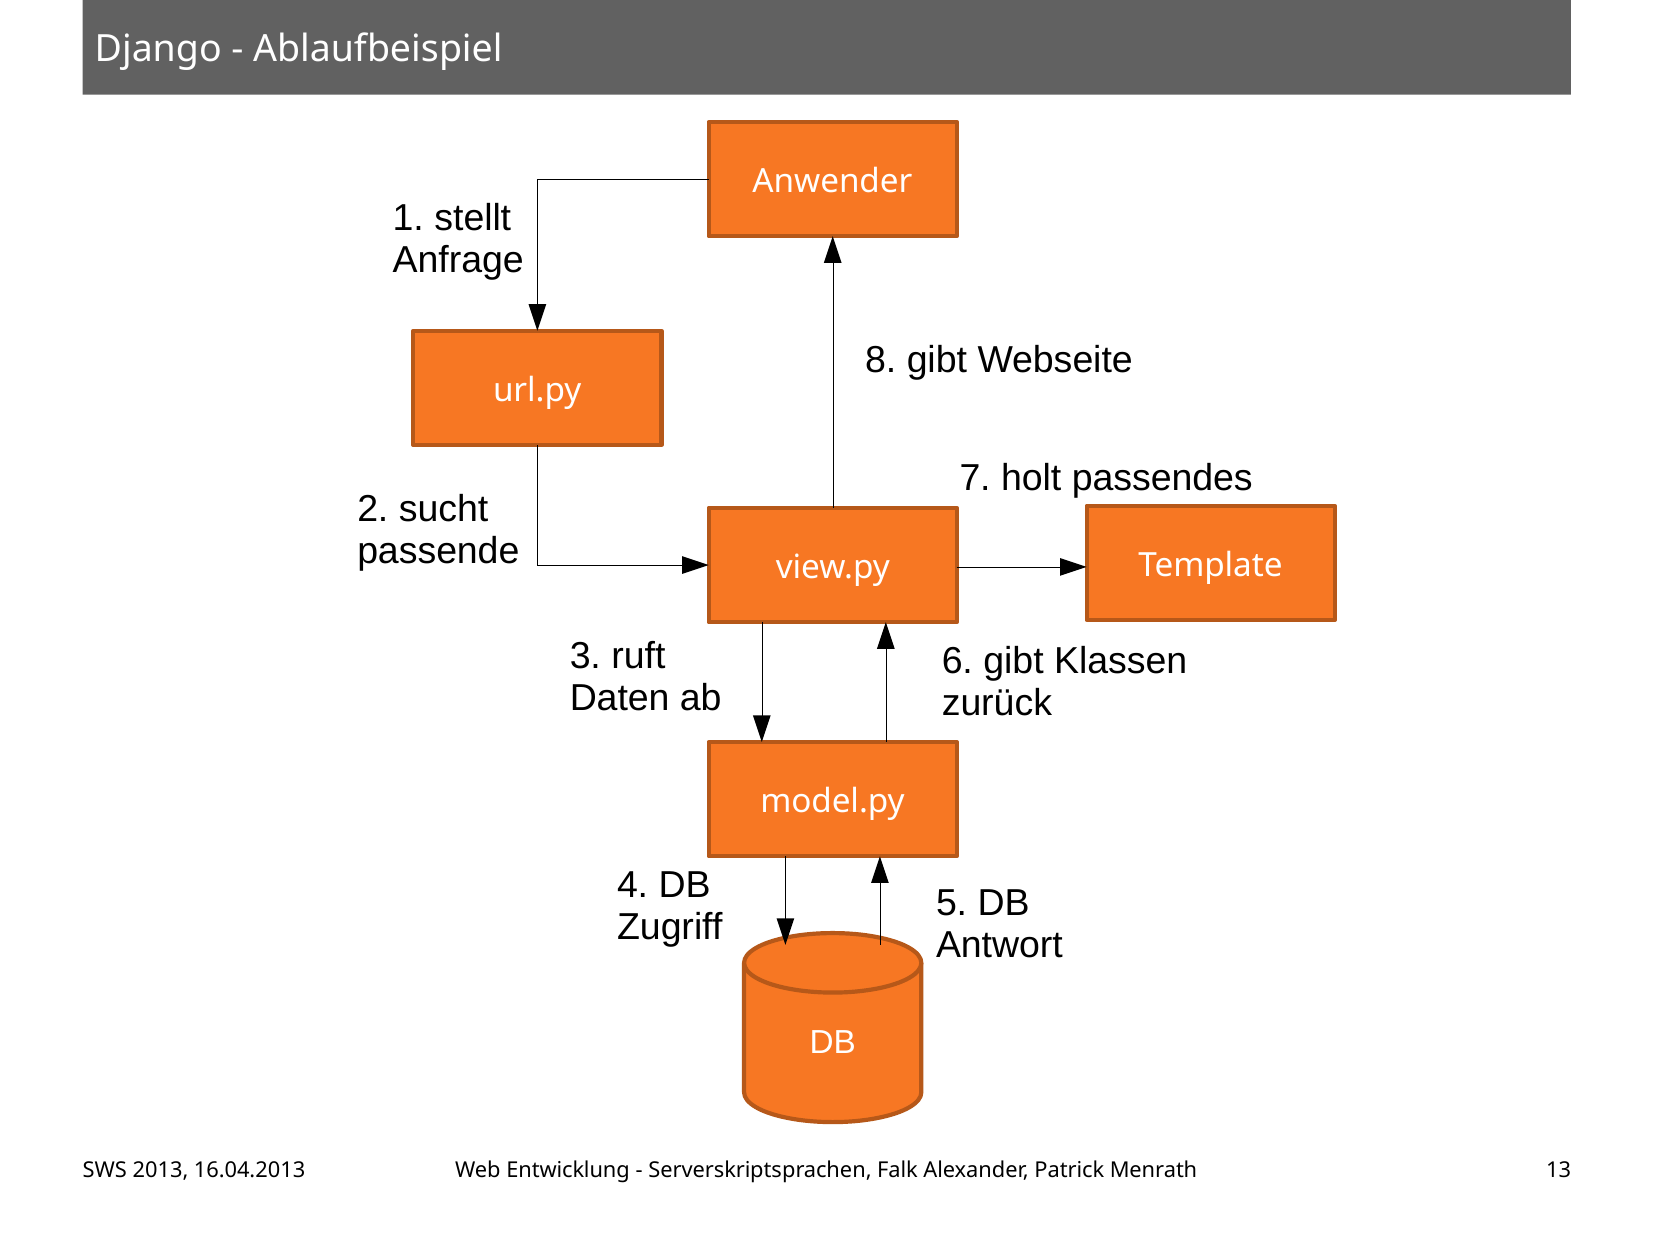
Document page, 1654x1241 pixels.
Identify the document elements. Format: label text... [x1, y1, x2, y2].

text_box 8. gibt Webseite [850, 330, 1217, 388]
text_box DB [744, 933, 922, 1123]
text_box 1. stellt Anfrage [377, 188, 591, 288]
text_box 7. holt passendes [944, 448, 1288, 506]
text_box Template [1086, 505, 1335, 621]
text_box Anwender [708, 121, 957, 237]
text_box model.py [708, 741, 957, 857]
text_box view.py [708, 507, 957, 623]
text_box 3. ruft Daten ab [555, 626, 756, 726]
text_box url.py [413, 330, 662, 446]
title Django - Ablaufbeispiel [82, 0, 1571, 95]
text_box 6. gibt Klassen zurück [927, 631, 1211, 731]
text_box 2. sucht passende [342, 479, 556, 579]
text_box 4. DB Zugriff [602, 856, 780, 956]
text_box 5. DB Antwort [921, 874, 1087, 973]
